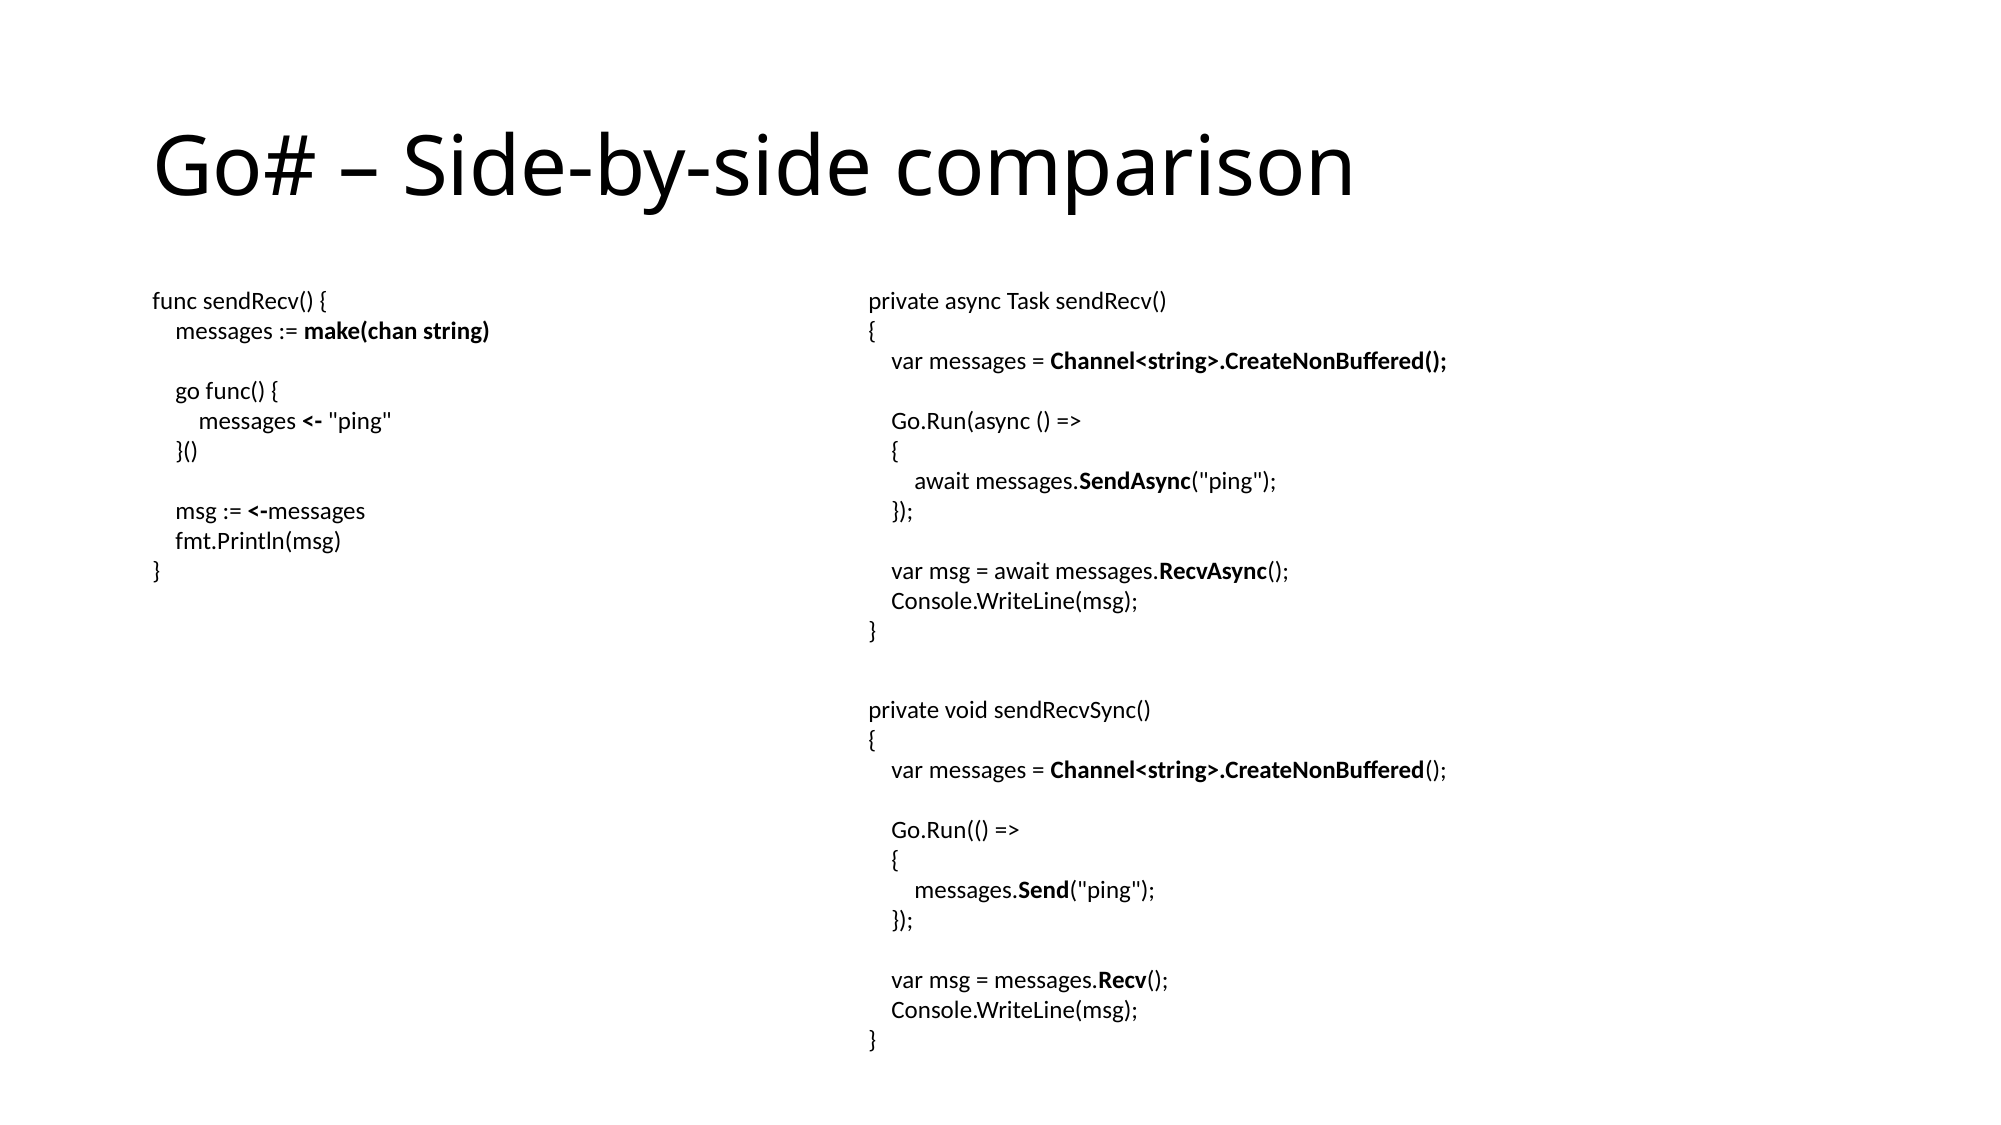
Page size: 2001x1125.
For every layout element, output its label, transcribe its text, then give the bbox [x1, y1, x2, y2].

text_box func sendRecv() { messages := make(chan string) go func() { messages <- "ping" }() msg := <-messages fmt.Println(msg) } [137, 277, 700, 596]
title Go# – Side-by-side comparison [137, 59, 1863, 278]
text_box private async Task sendRecv() { var messages = Channel<string>.CreateNonBuffered(); Go.Run(async () => { await messages.SendAsync("ping"); }); var msg = await messages.RecvAsync(); Console.WriteLine(msg); } [853, 277, 1825, 656]
text_box private void sendRecvSync() { var messages = Channel<string>.CreateNonBuffered(); Go.Run(() => { messages.Send("ping"); }); var msg = messages.Recv(); Console.WriteLine(msg); } [853, 686, 1470, 1066]
